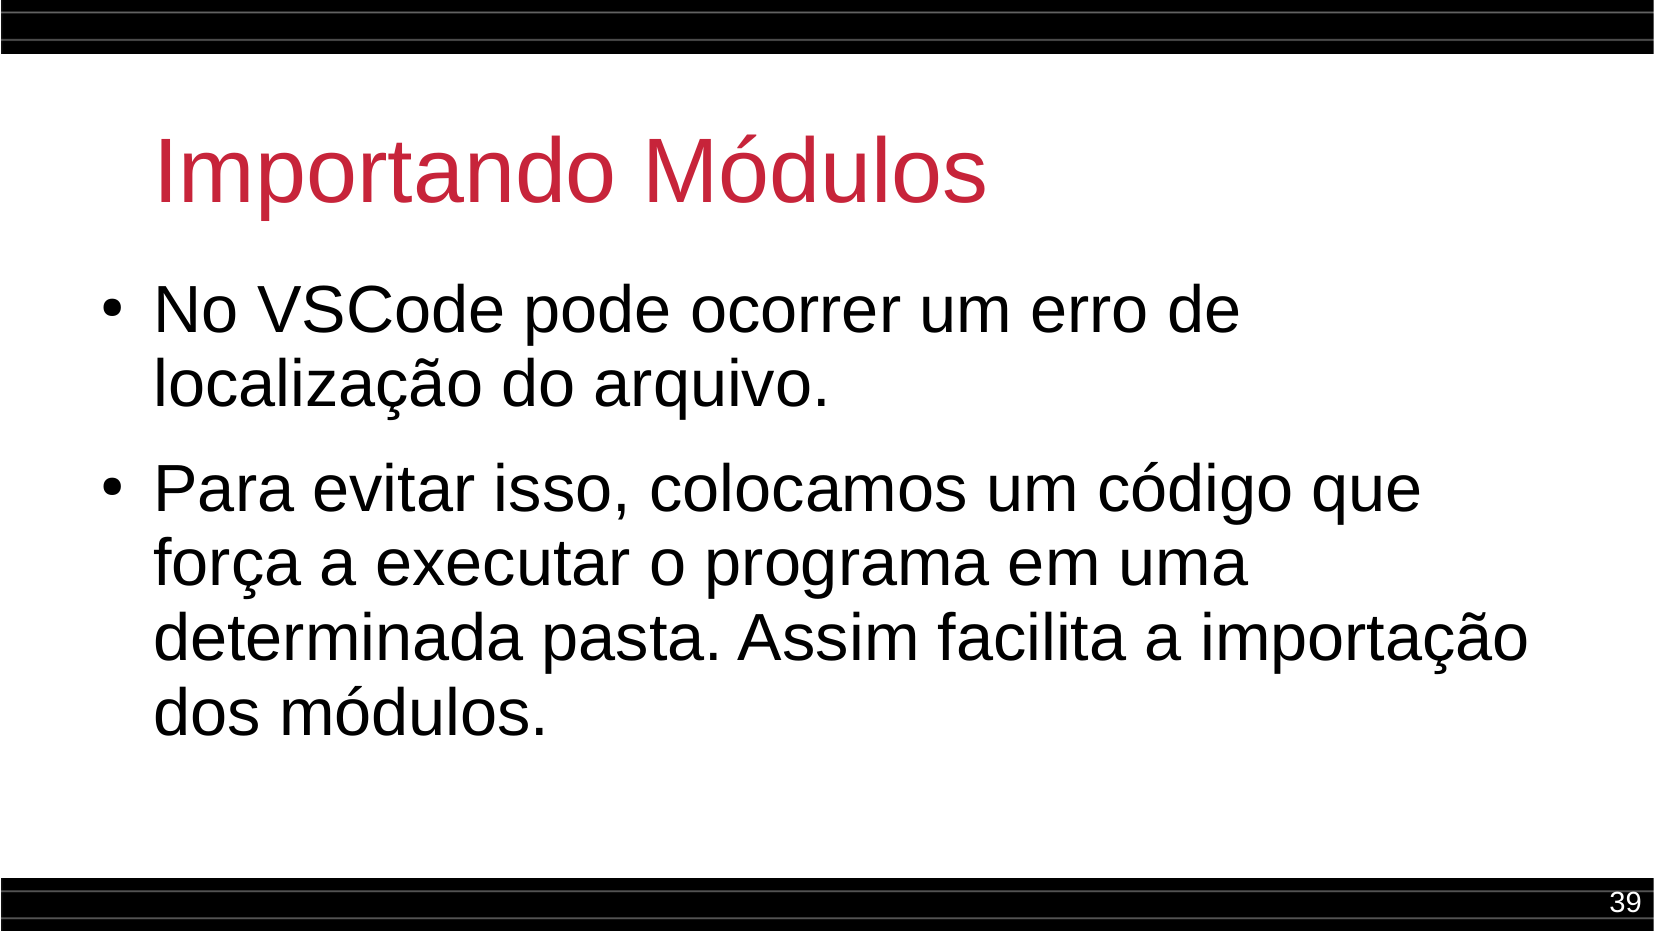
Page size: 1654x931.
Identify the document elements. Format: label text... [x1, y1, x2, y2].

picture [1, 878, 1654, 931]
picture [1, 0, 1654, 54]
list No VSCode pode ocorrer um erro de localização do arquivo. Para evitar isso, colocamos um código que força a executar o programa em uma determinada pasta. Assim facilita a importação dos módulos. [82, 271, 1571, 758]
title Importando Módulos [82, 92, 1571, 249]
